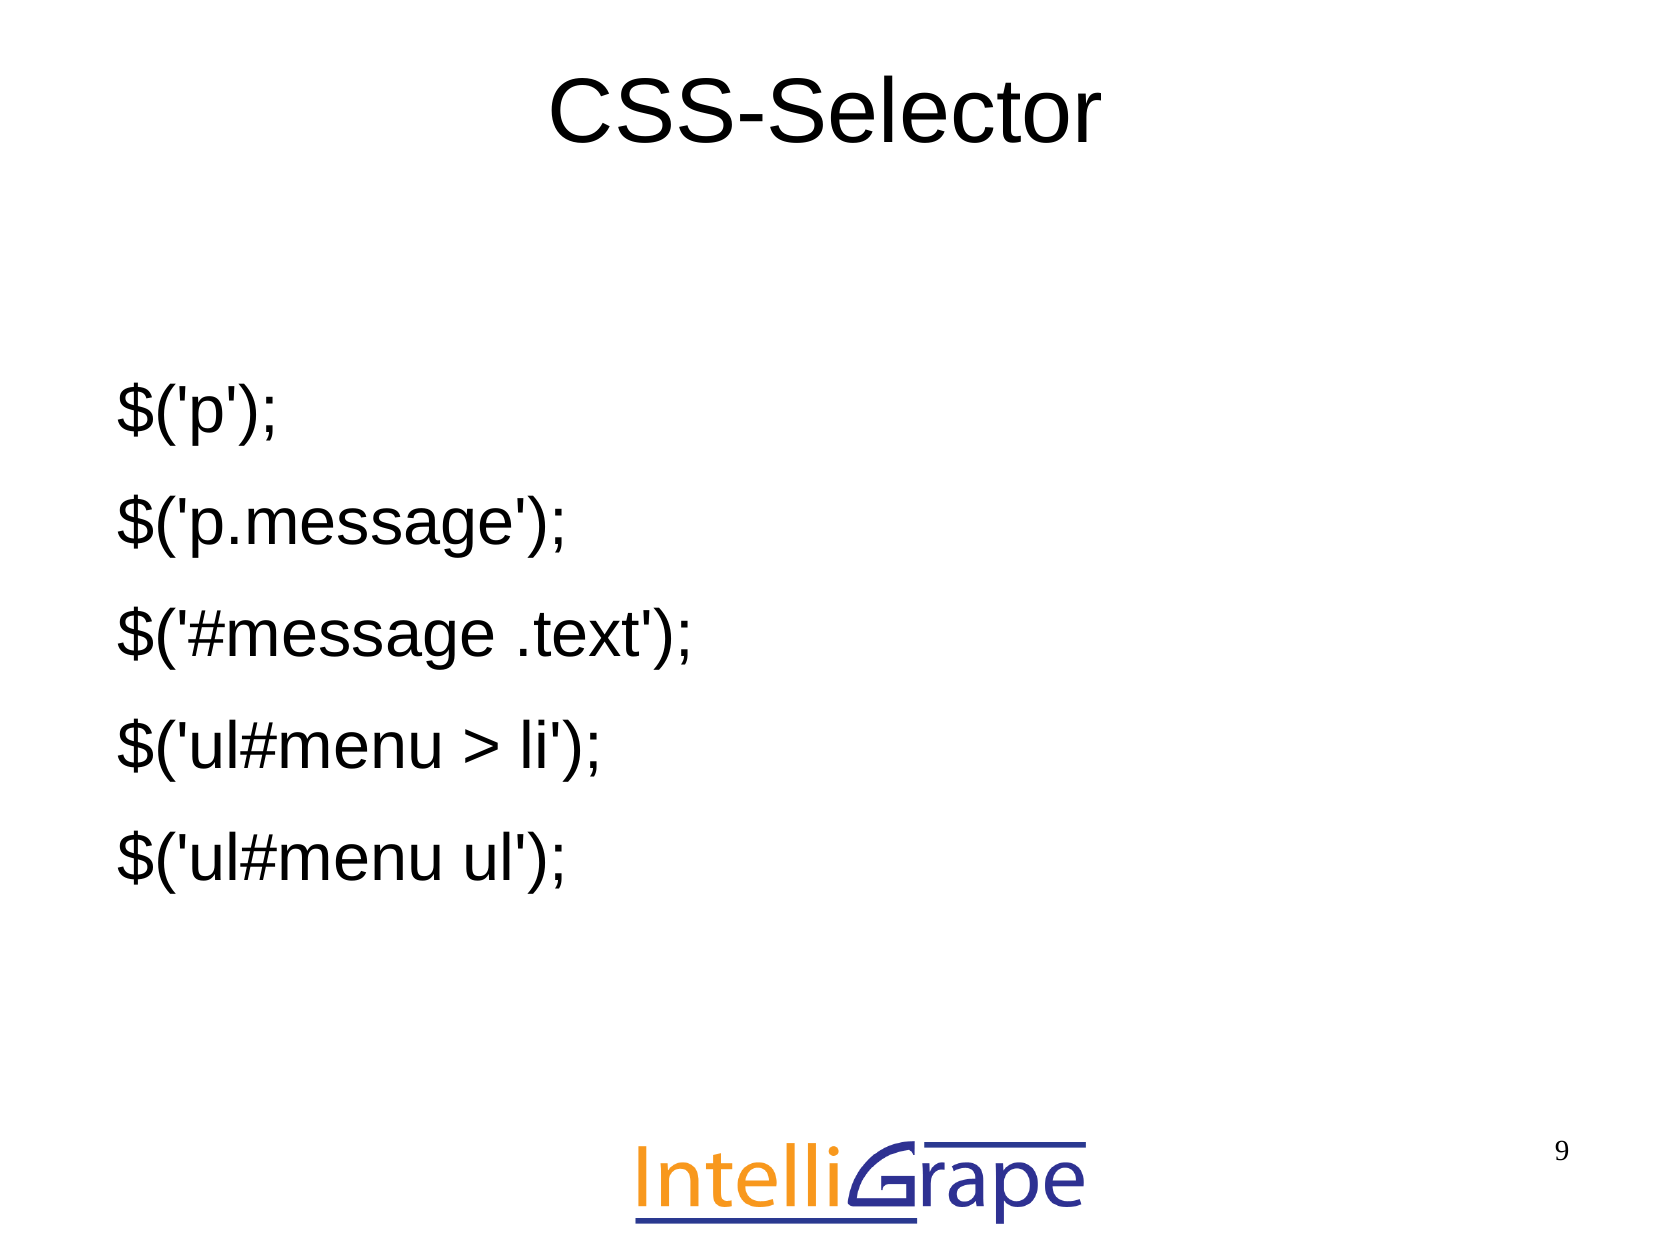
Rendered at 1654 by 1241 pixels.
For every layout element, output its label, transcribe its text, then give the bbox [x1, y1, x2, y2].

title CSS-Selector [82, 8, 1570, 215]
picture [631, 1129, 1088, 1229]
subtitle $('p'); $('p.message'); $('#message .text'); $('ul#menu > li'); $('ul#menu ul'); [82, 242, 1570, 1062]
